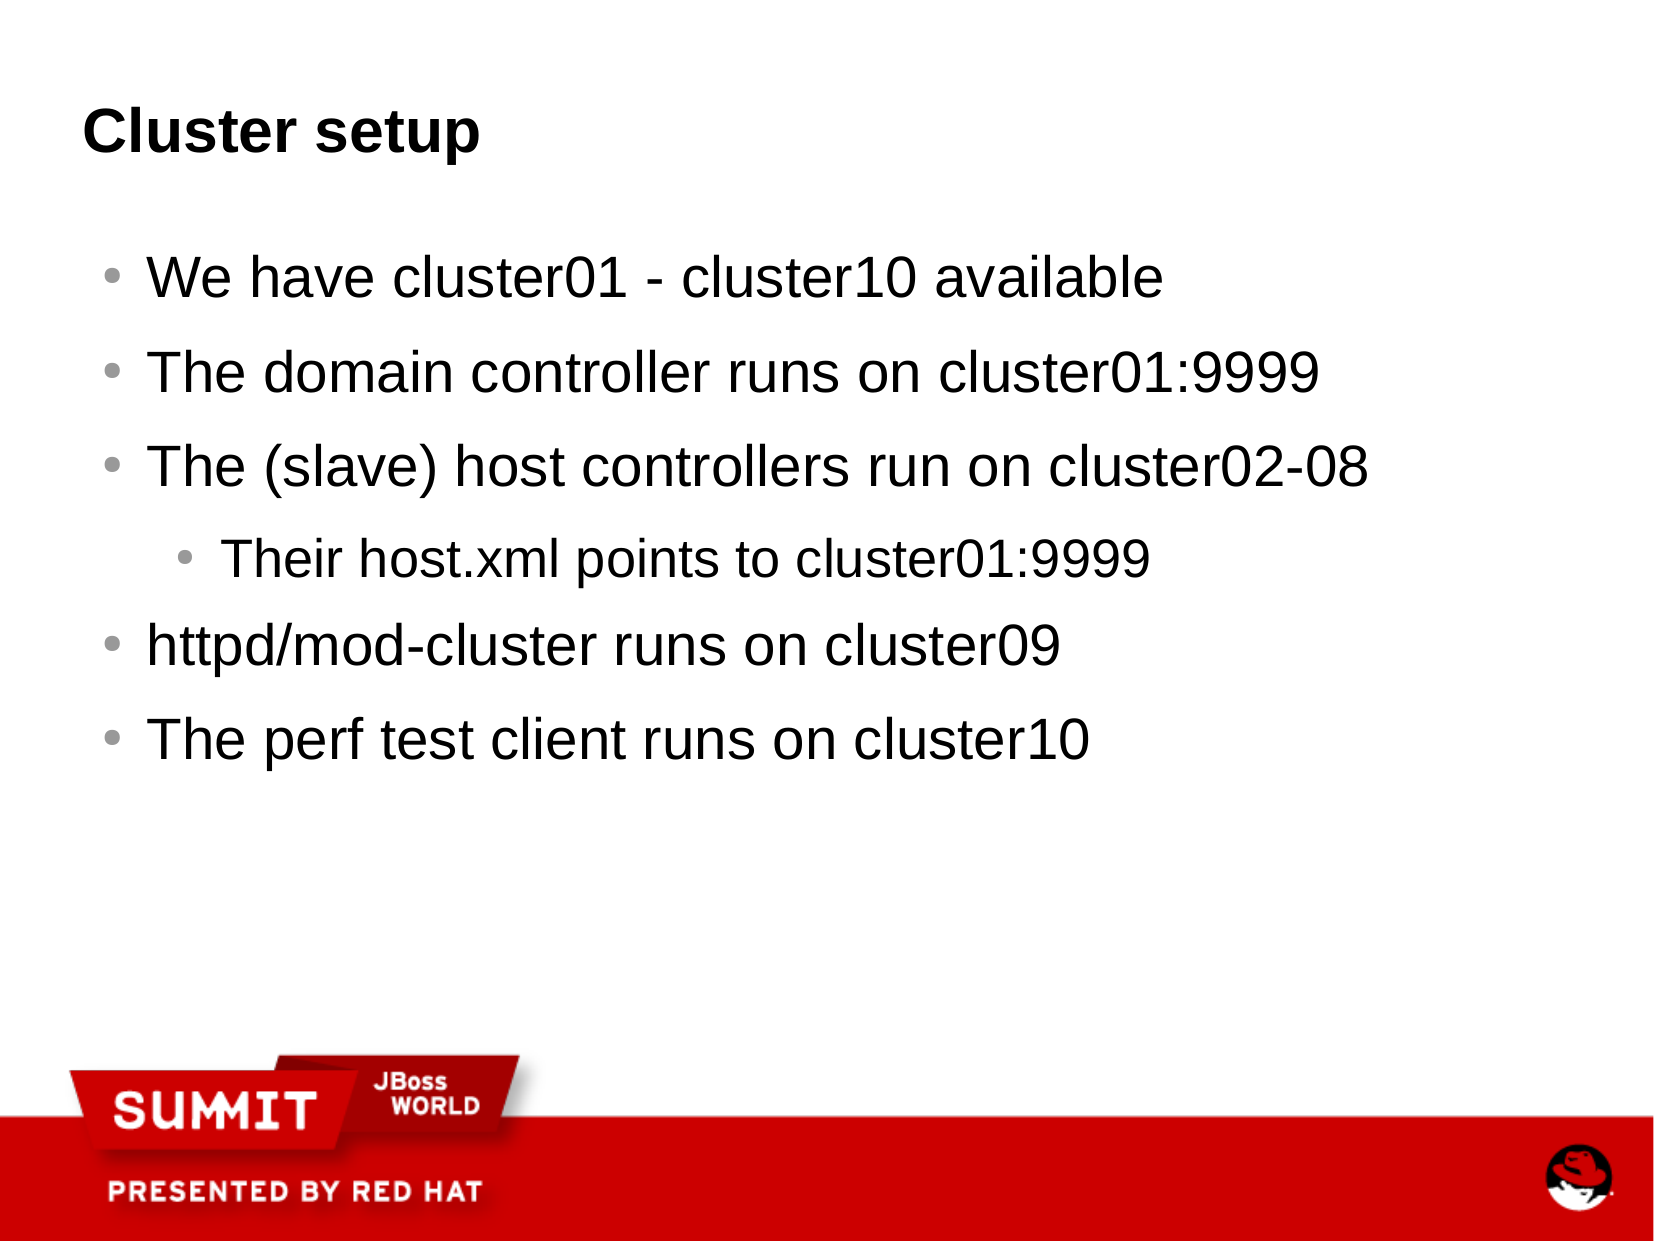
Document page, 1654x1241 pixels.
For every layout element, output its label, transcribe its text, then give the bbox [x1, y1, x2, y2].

picture [0, 1043, 1654, 1241]
list We have cluster01 - cluster10 available The domain controller runs on cluster01:9999 The (slave) host controllers run on cluster02-08 Their host.xml points to cluster01:9999 httpd/mod-cluster runs on cluster09 The perf test client runs on cluster10 [86, 244, 1576, 1039]
title Cluster setup [82, 37, 1571, 226]
